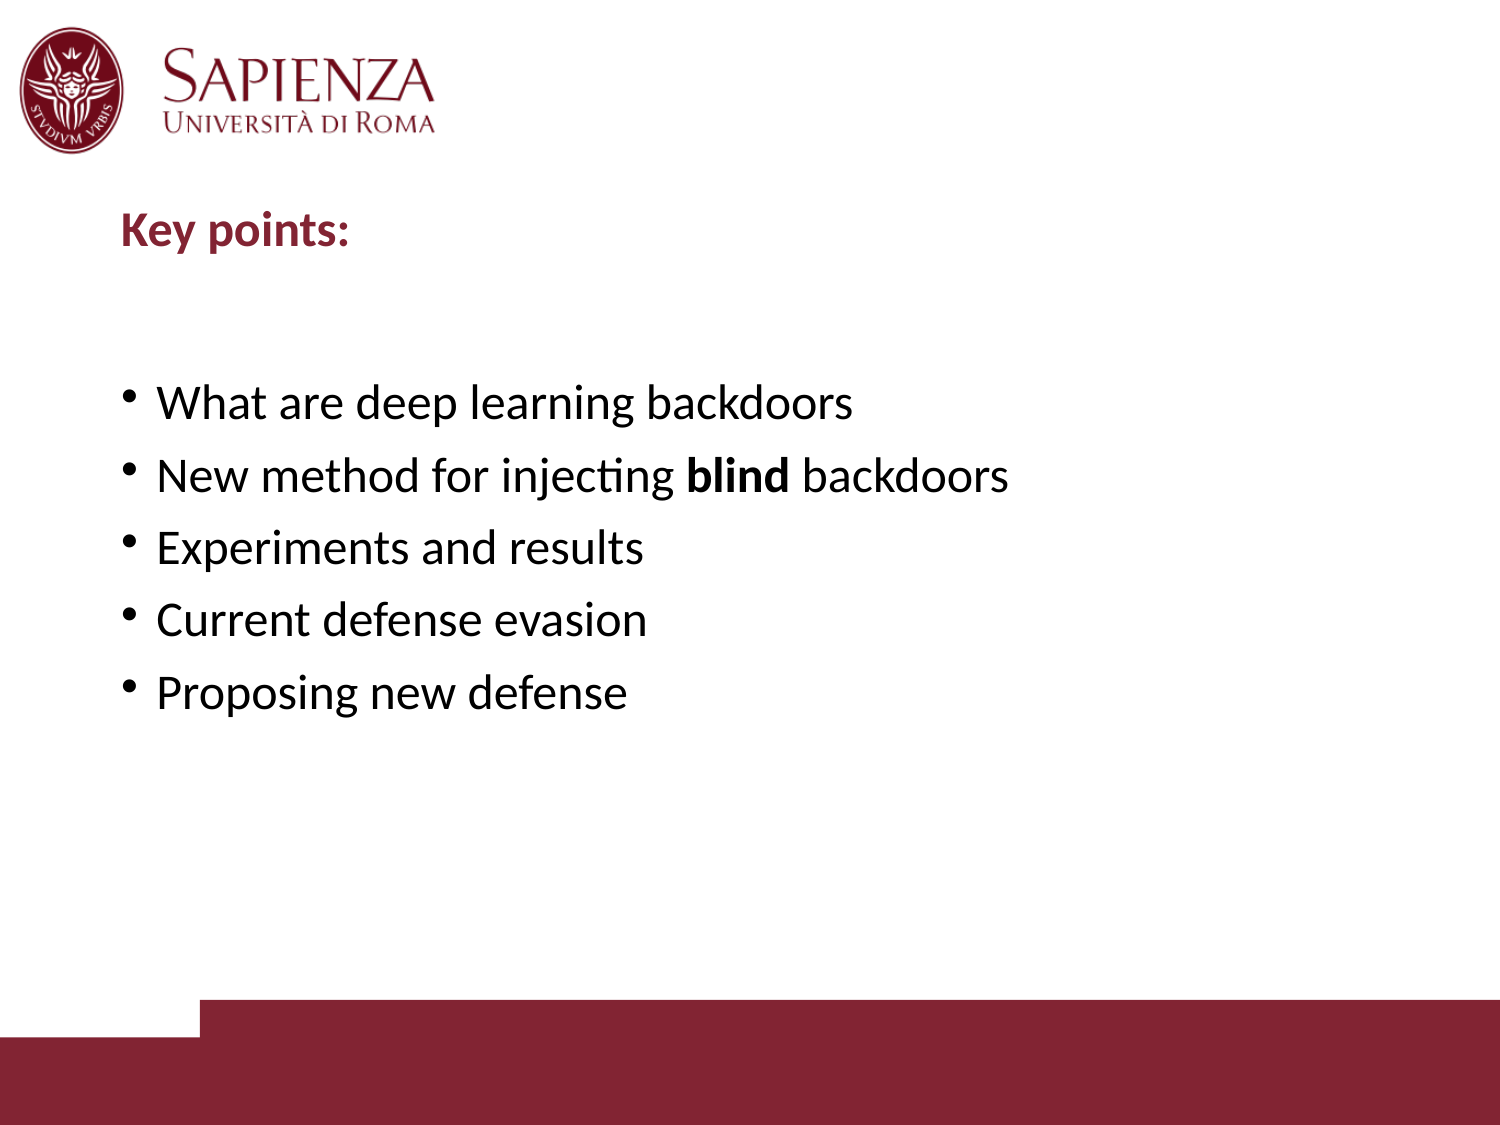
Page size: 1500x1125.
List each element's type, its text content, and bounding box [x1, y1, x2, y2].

text_box What are deep learning backdoors New method for injecting blind backdoors Experiments and results Current defense evasion Proposing new defense [106, 362, 1288, 898]
text_box Key points: [106, 188, 1323, 272]
